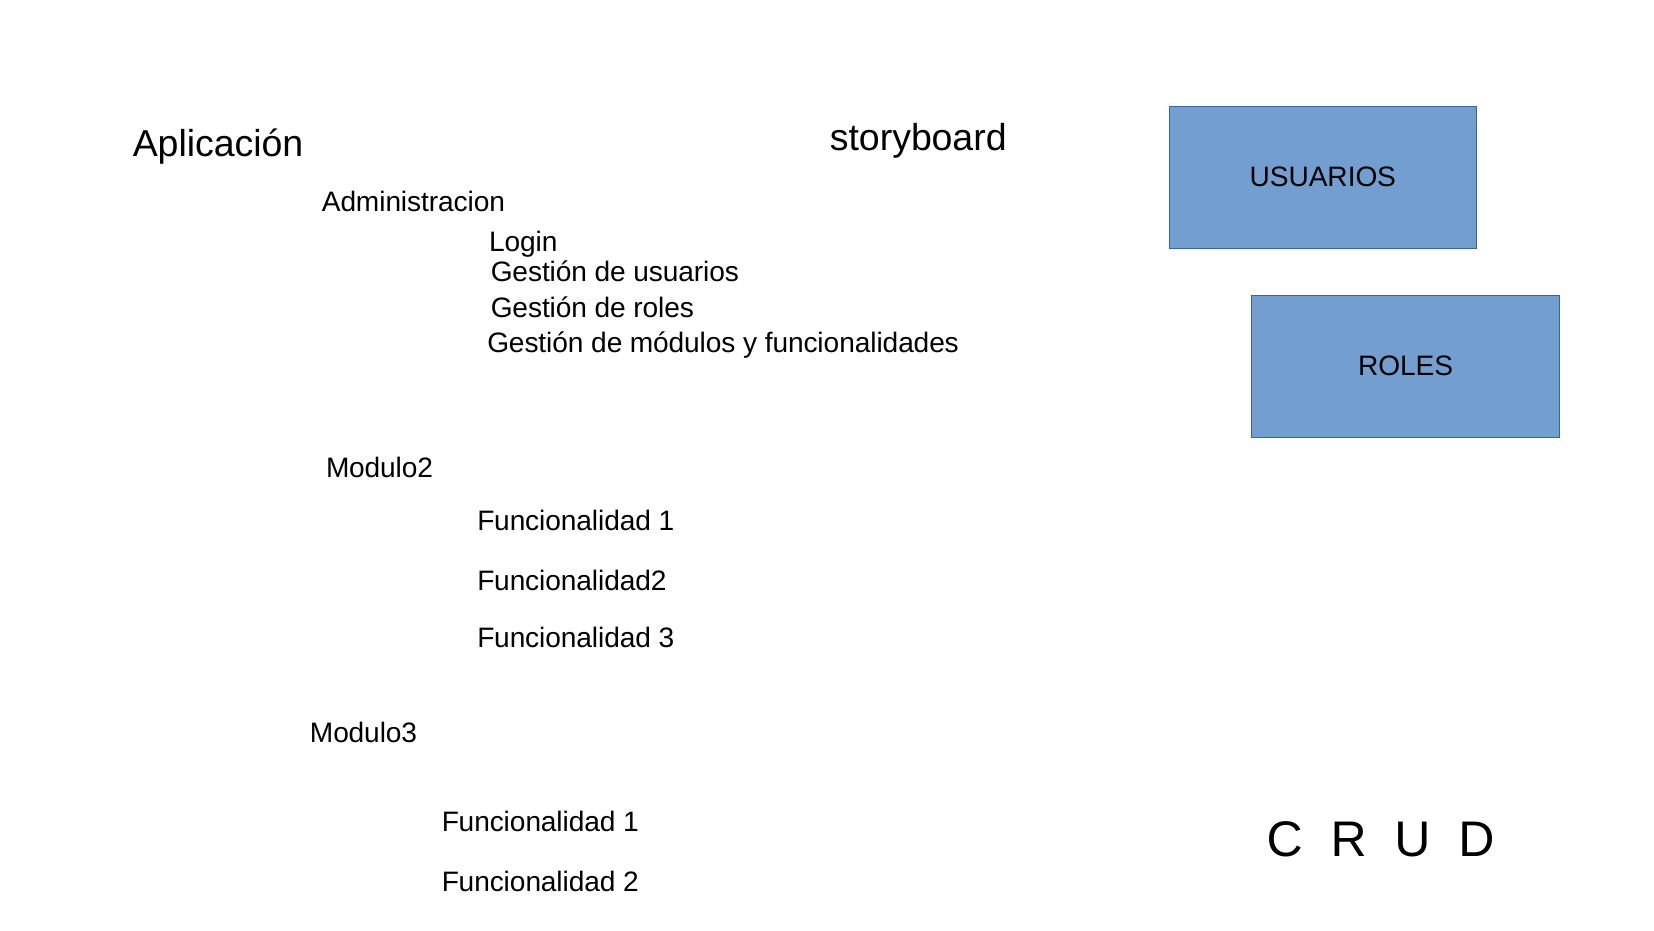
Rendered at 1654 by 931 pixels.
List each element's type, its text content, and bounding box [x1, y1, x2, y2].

text_box ROLES [1251, 295, 1560, 438]
text_box Modulo3 [295, 710, 469, 757]
text_box Funcionalidad 1 [462, 497, 756, 544]
text_box Gestión de usuarios [476, 249, 839, 296]
text_box storyboard [814, 108, 1022, 166]
text_box Funcionalidad2 [462, 558, 746, 605]
text_box USUARIOS [1169, 106, 1477, 249]
text_box Funcionalidad 2 [427, 859, 721, 906]
text_box C R U D [1251, 803, 1579, 875]
text_box Gestión de roles [476, 284, 779, 320]
text_box Funcionalidad 3 [462, 615, 756, 662]
text_box Aplicación [118, 115, 319, 172]
text_box Administracion [307, 178, 582, 225]
text_box Login [474, 218, 768, 265]
text_box Modulo2 [311, 444, 485, 491]
text_box Funcionalidad 1 [427, 798, 721, 846]
text_box Gestión de módulos y funcionalidades [472, 320, 1135, 367]
